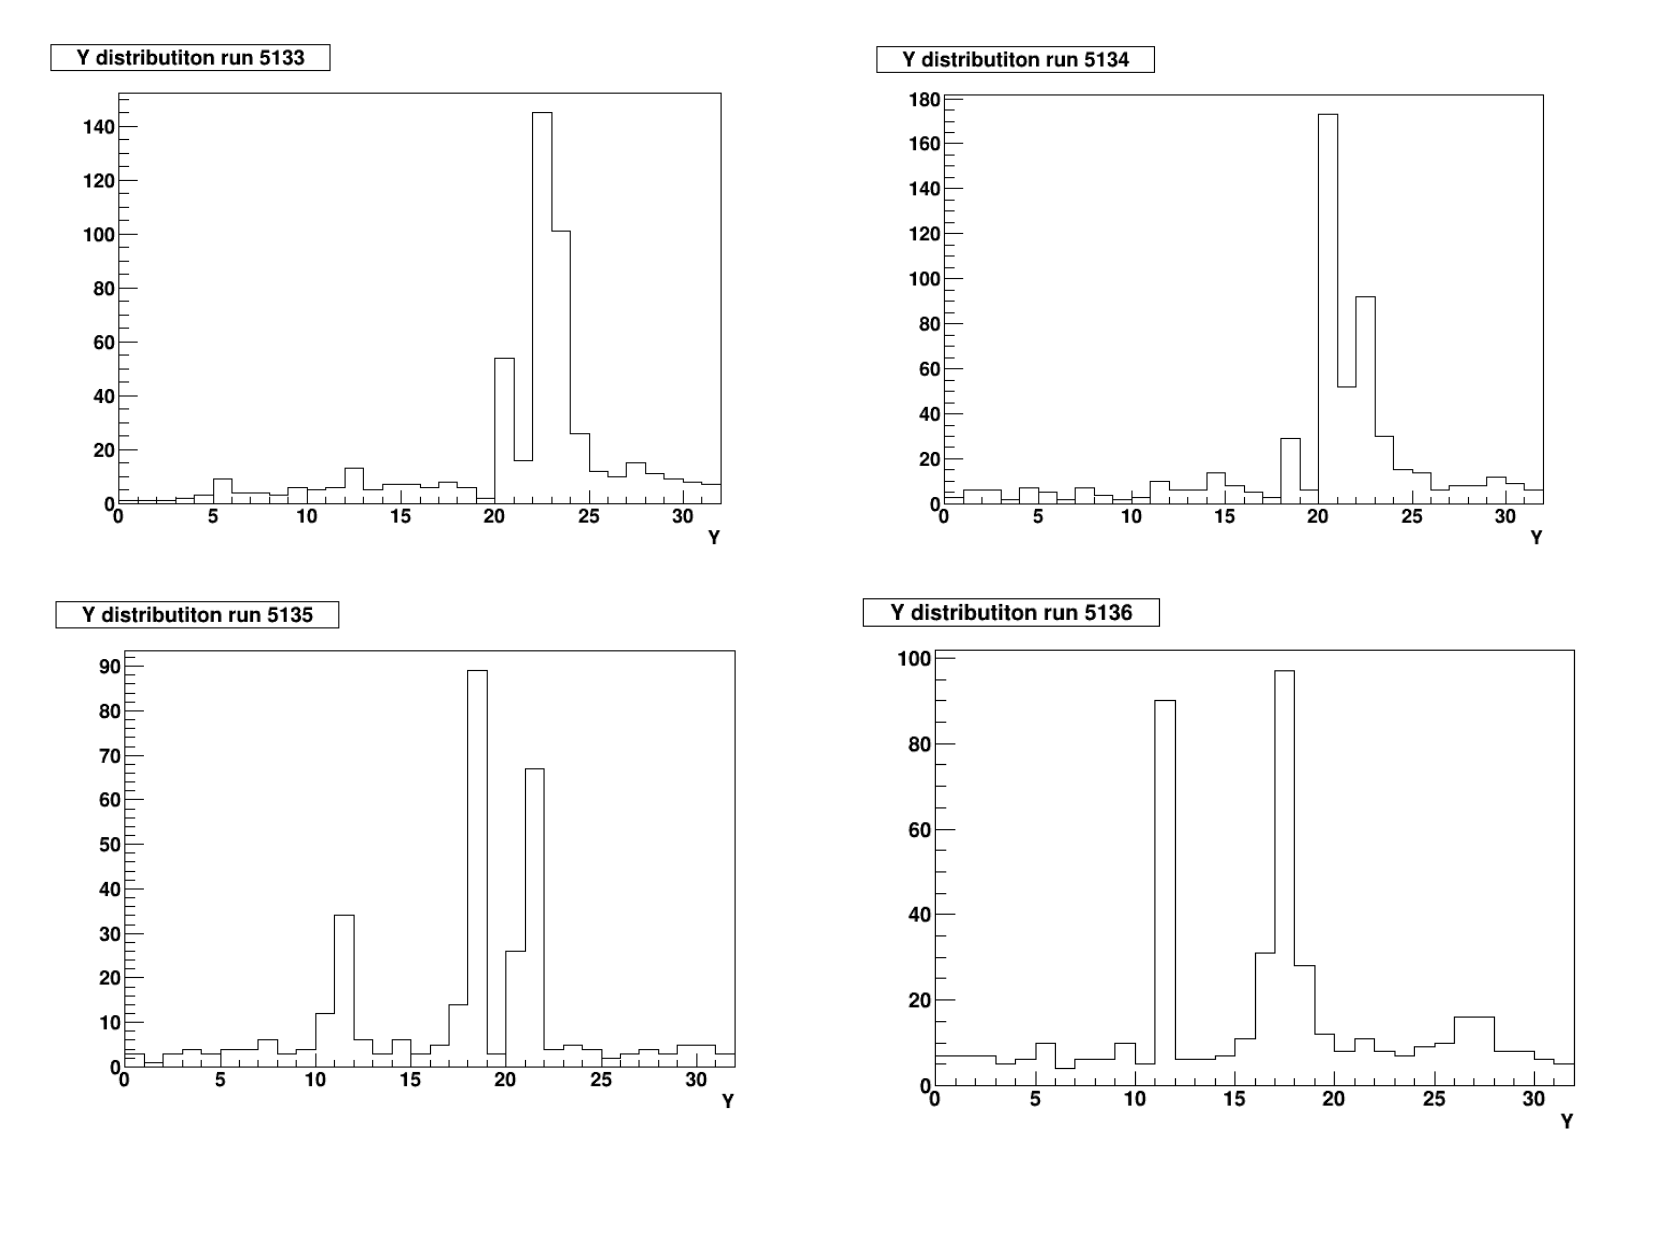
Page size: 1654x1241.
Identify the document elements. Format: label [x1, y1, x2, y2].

picture [49, 599, 811, 1119]
picture [870, 44, 1618, 556]
picture [856, 596, 1654, 1141]
picture [44, 42, 796, 556]
